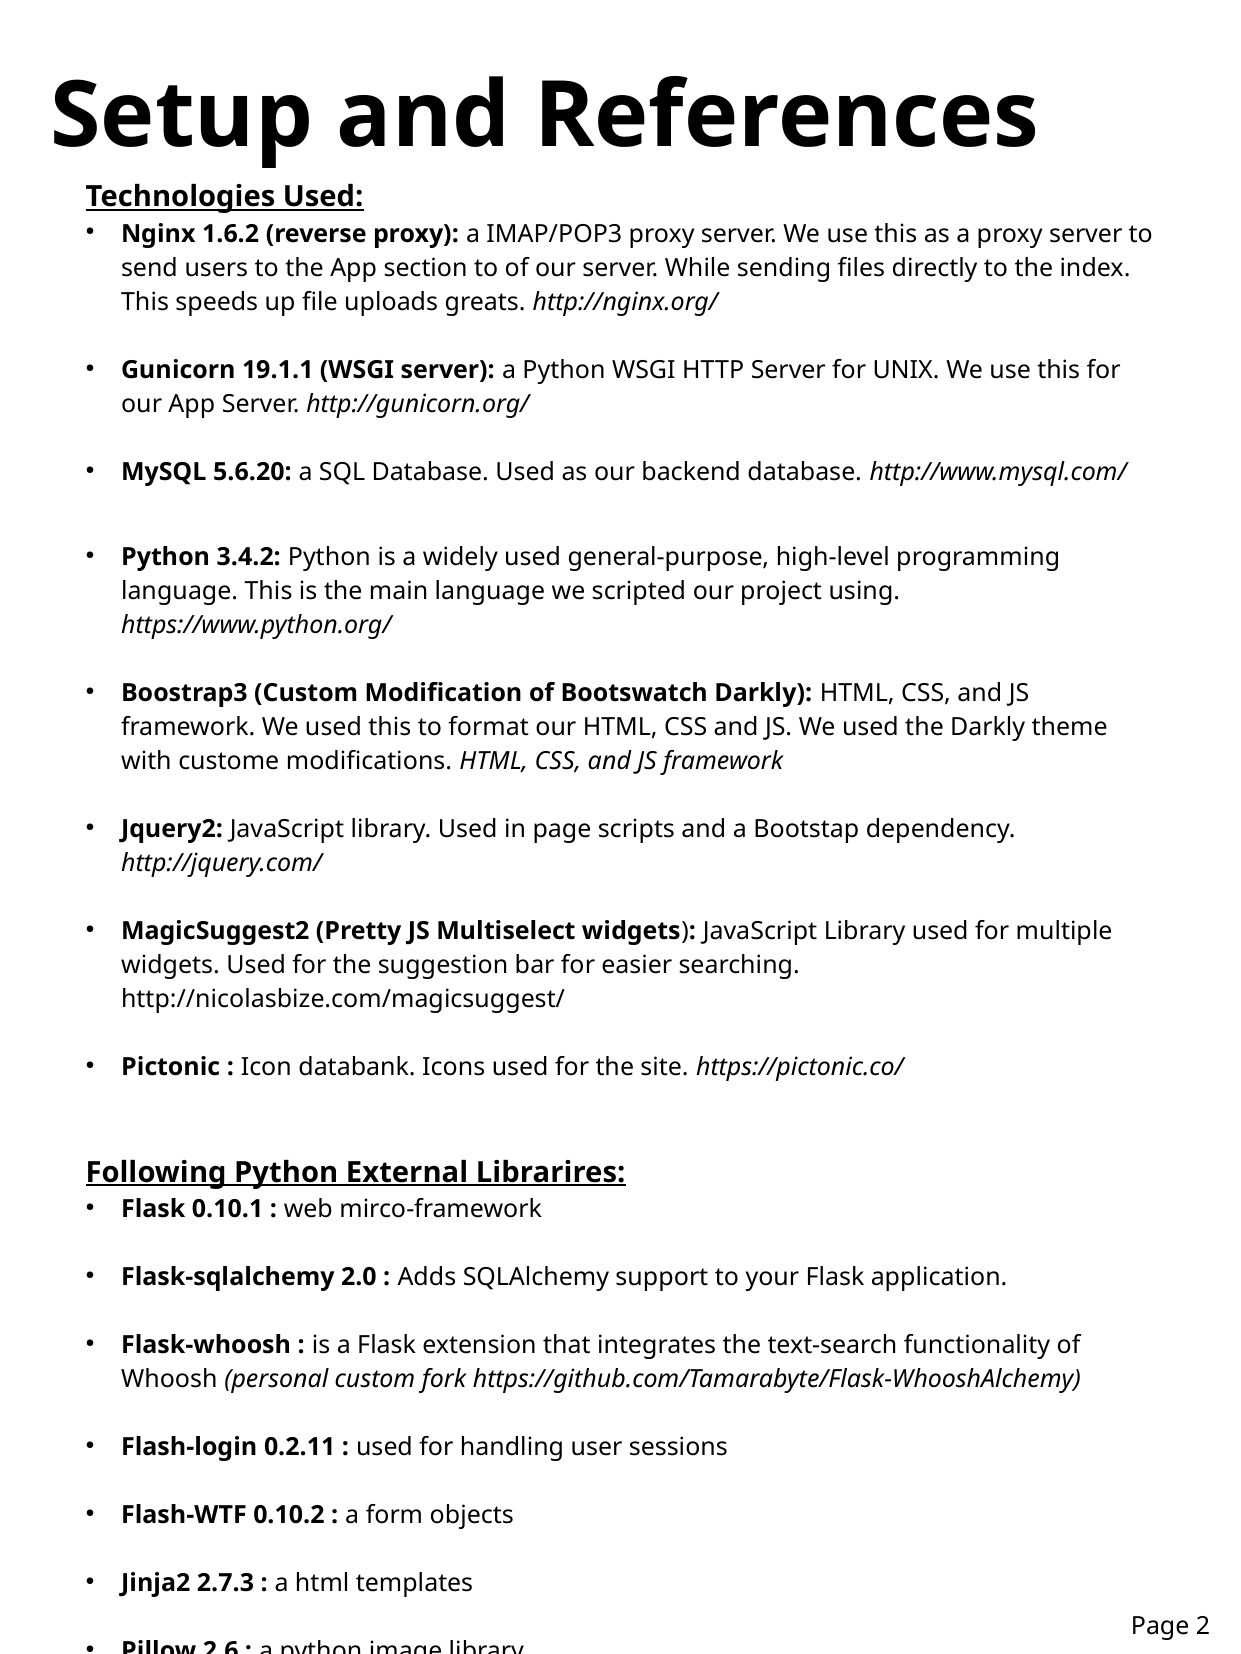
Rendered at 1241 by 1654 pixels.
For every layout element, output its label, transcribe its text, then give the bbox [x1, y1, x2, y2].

text_box Technologies Used: Nginx 1.6.2 (reverse proxy): a IMAP/POP3 proxy server. We use this as a proxy server to send users to the App section to of our server. While sending files directly to the index. This speeds up file uploads greats. http://nginx.org/ Gunicorn 19.1.1 (WSGI server): a Python WSGI HTTP Server for UNIX. We use this for our App Server. http://gunicorn.org/ MySQL 5.6.20: a SQL Database. Used as our backend database. http://www.mysql.com/ Python 3.4.2: Python is a widely used general-purpose, high-level programming language. This is the main language we scripted our project using. https://www.python.org/ Boostrap3 (Custom Modification of Bootswatch Darkly): HTML, CSS, and JS framework. We used this to format our HTML, CSS and JS. We used the Darkly theme with custome modifications. HTML, CSS, and JS framework Jquery2: JavaScript library. Used in page scripts and a Bootstap dependency. http://jquery.com/ MagicSuggest2 (Pretty JS Multiselect widgets): JavaScript Library used for multiple widgets. Used for the suggestion bar for easier searching. http://nicolasbize.com/magicsuggest/ Pictonic : Icon databank. Icons used for the site. https://pictonic.co/ Following Python External Librarires: Flask 0.10.1 : web mirco-framework Flask-sqlalchemy 2.0 : Adds SQLAlchemy support to your Flask application. Flask-whoosh : is a Flask extension that integrates the text-search functionality of Whoosh (personal custom fork https://github.com/Tamarabyte/Flask-WhooshAlchemy) Flash-login 0.2.11 : used for handling user sessions Flash-WTF 0.10.2 : a form objects Jinja2 2.7.3 : a html templates Pillow 2.6 : a python image library Passlib 1.6.2 : a password hash algorithms [70, 168, 1170, 1646]
text_box Page 2 [1116, 1600, 1241, 1654]
text_box Setup and References [35, 41, 1205, 164]
